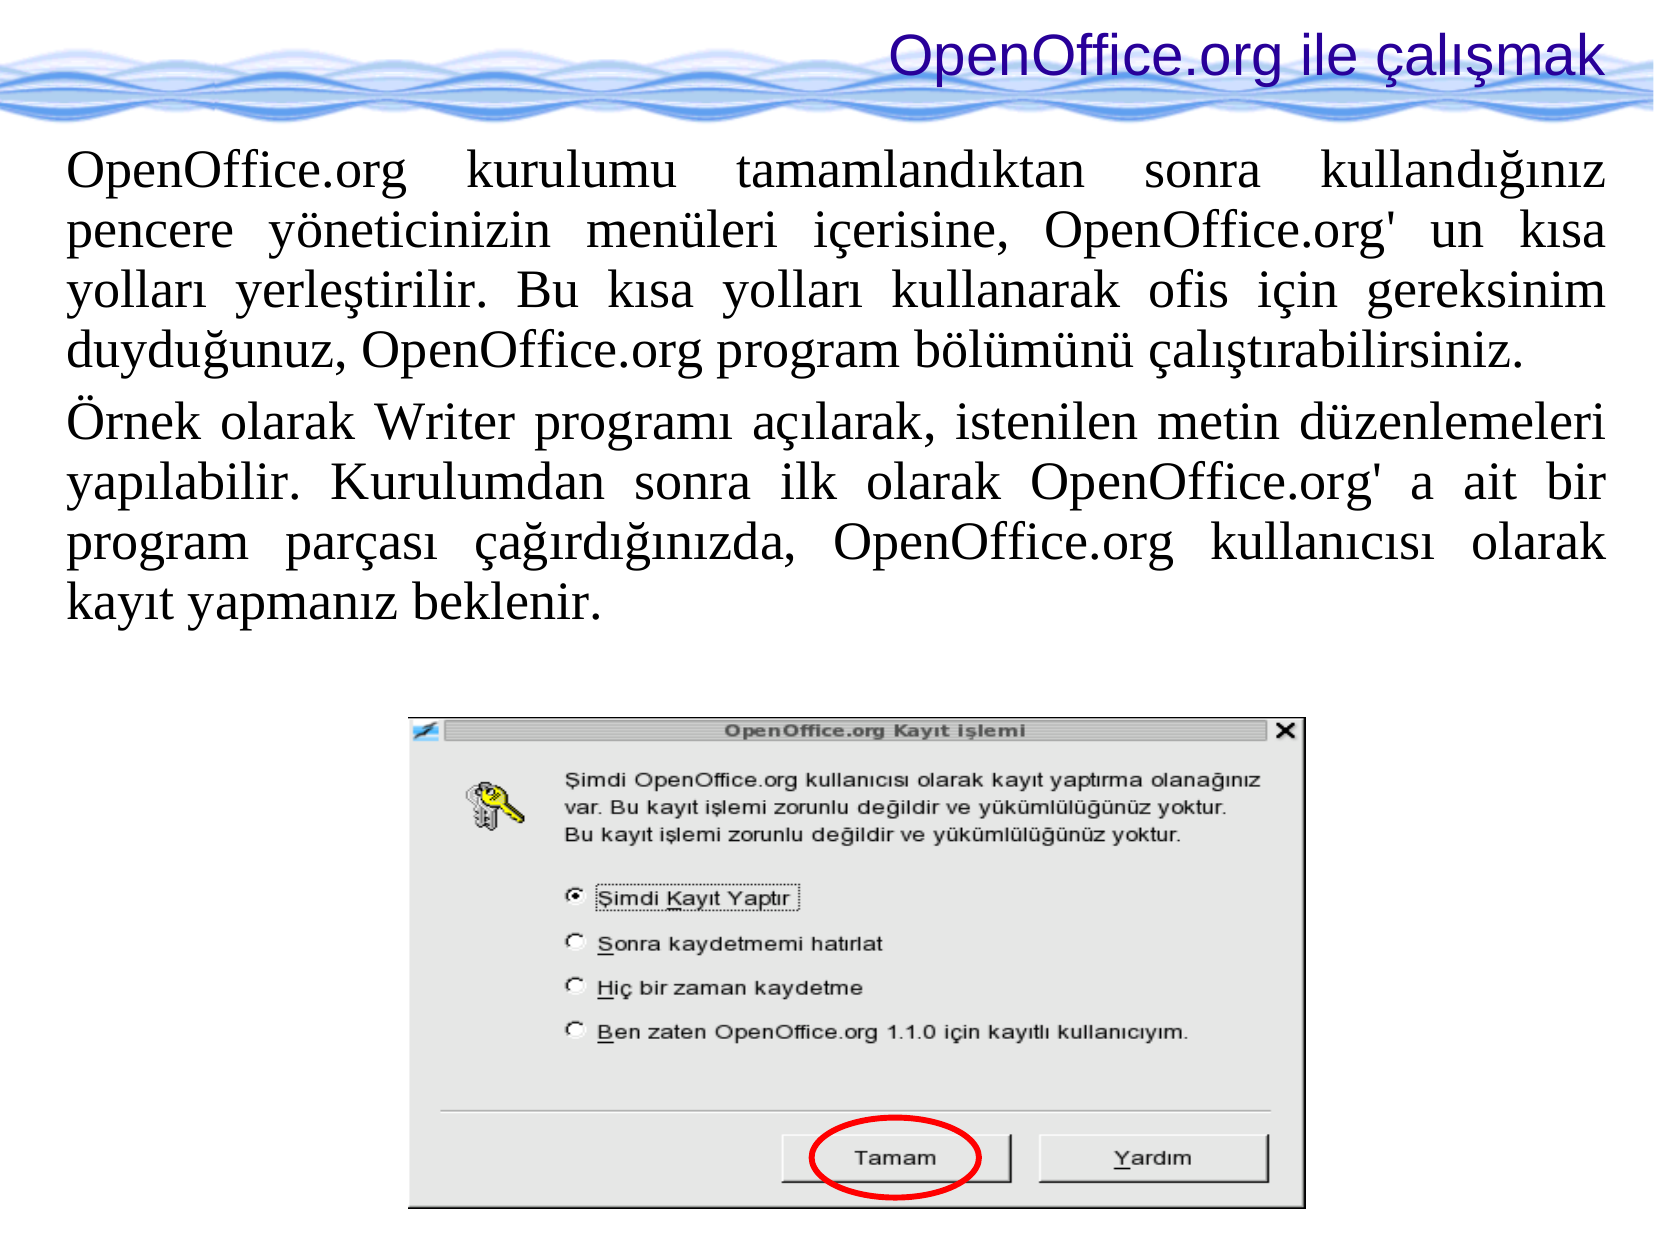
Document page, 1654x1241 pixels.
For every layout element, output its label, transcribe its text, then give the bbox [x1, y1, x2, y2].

text_box OpenOffice.org kurulumu tamamlandıktan sonra kullandığınız pencere yöneticinizin menüleri içerisine, OpenOffice.org' un kısa yolları yerleştirilir. Bu kısa yolları kullanarak ofis için gereksinim duyduğunuz, OpenOffice.org program bölümünü çalıştırabilirsiniz. Örnek olarak Writer programı açılarak, istenilen metin düzenlemeleri yapılabilir. Kurulumdan sonra ilk olarak OpenOffice.org' a ait bir program parçası çağırdığınızda, OpenOffice.org kullanıcısı olarak kayıt yapmanız beklenir. [51, 132, 1624, 709]
text_box OpenOffice.org ile çalışmak [587, 15, 1654, 96]
picture [408, 717, 1306, 1209]
picture [0, 41, 1654, 129]
